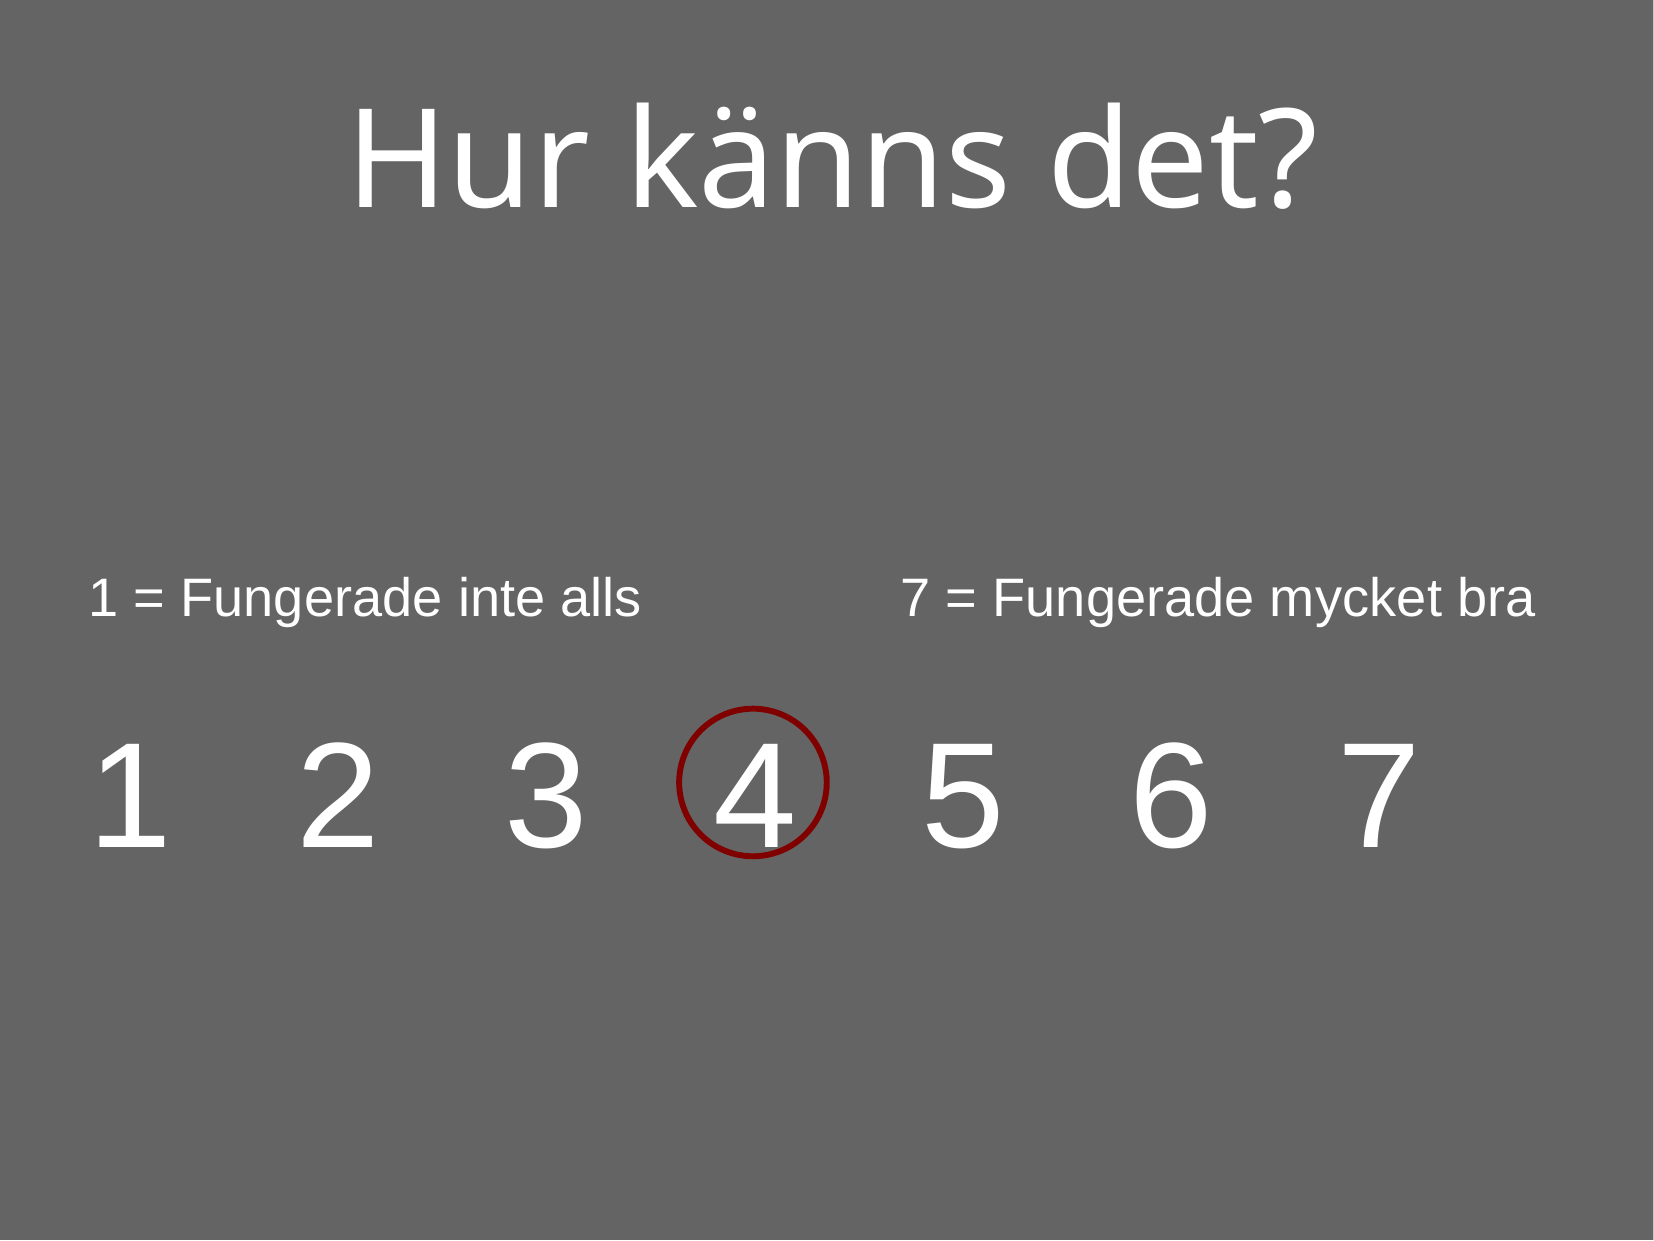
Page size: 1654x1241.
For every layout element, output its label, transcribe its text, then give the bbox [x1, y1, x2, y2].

subtitle 1 = Fungerade inte alls 7 = Fungerade mycket bra 1 2 3 4 5 6 7 [88, 383, 1571, 1109]
title Hur känns det? [88, 50, 1577, 258]
